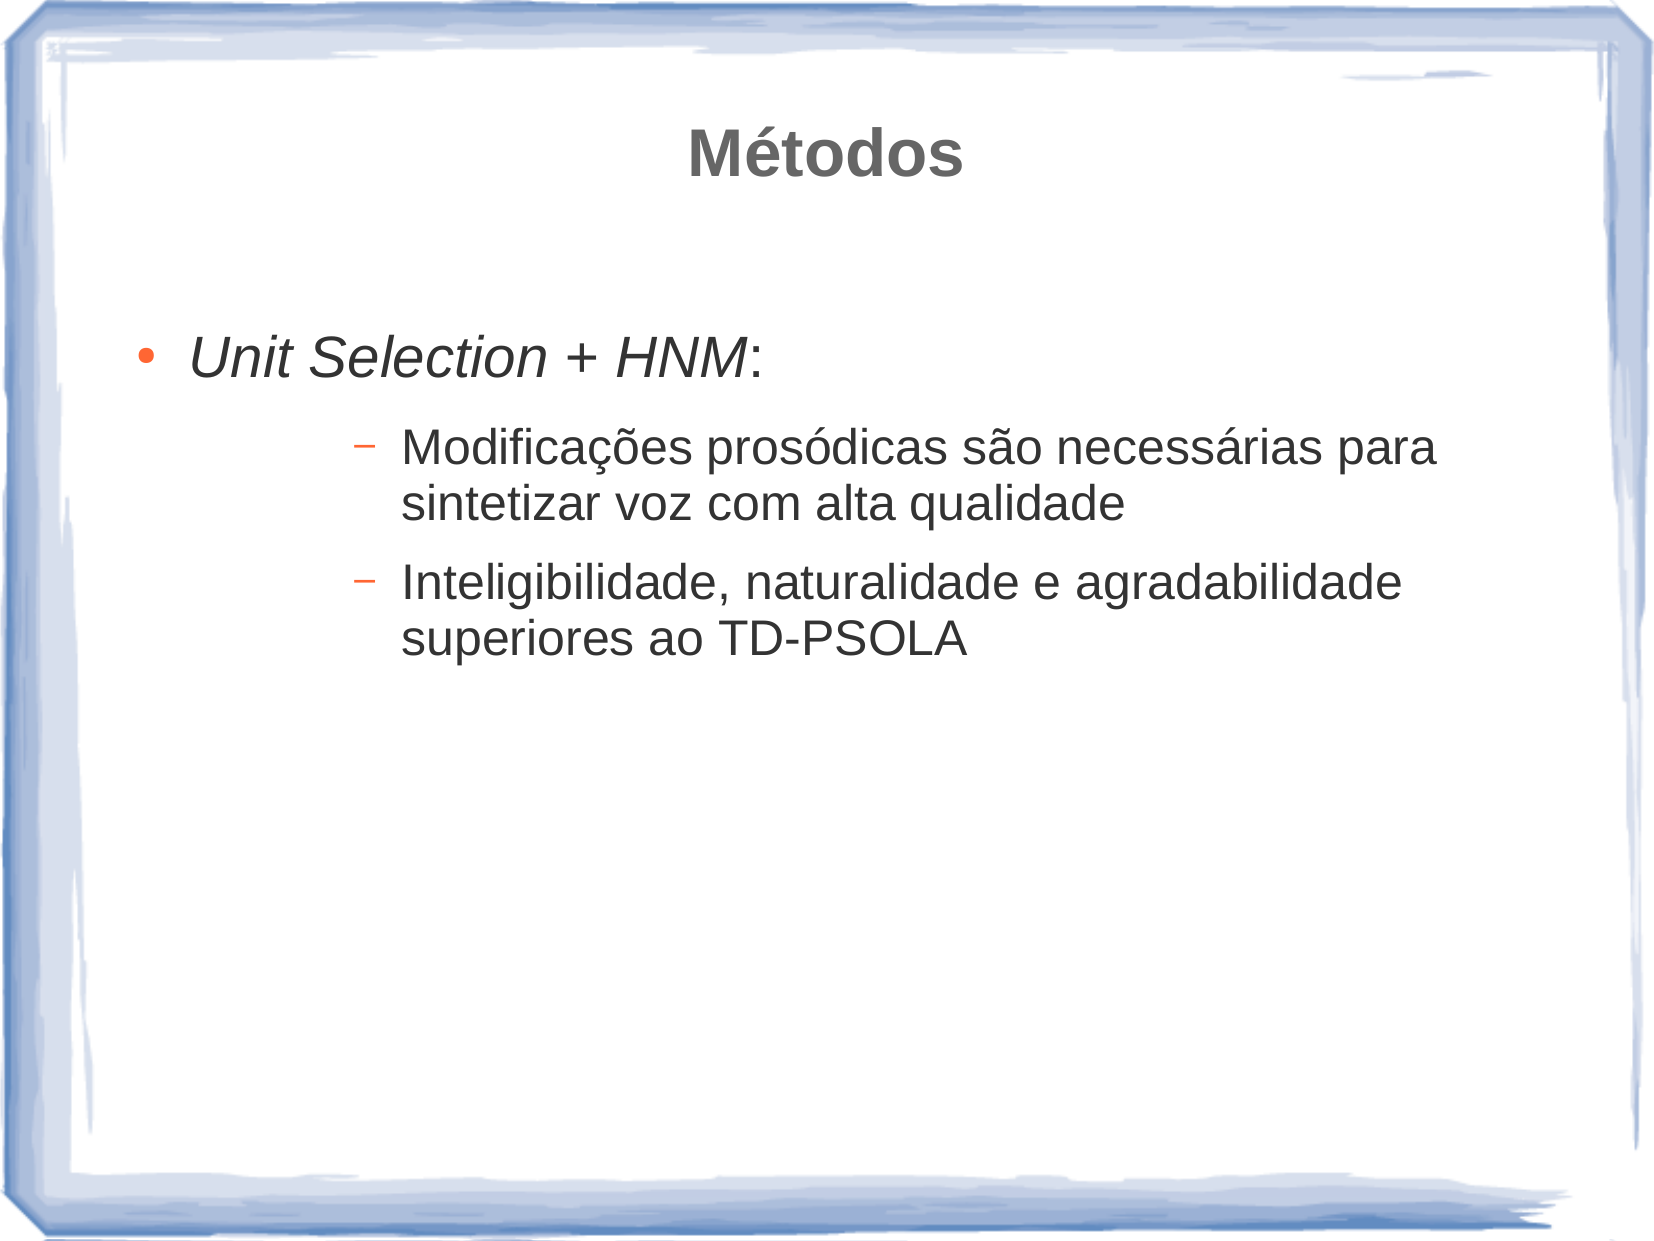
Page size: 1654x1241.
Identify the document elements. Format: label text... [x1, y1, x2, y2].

title Métodos [82, 49, 1571, 257]
picture [0, 0, 1654, 1241]
list Unit Selection + HNM: Modificações prosódicas são necessárias para sintetizar voz com alta qualidade Inteligibilidade, naturalidade e agradabilidade superiores ao TD-PSOLA [118, 324, 1571, 1045]
